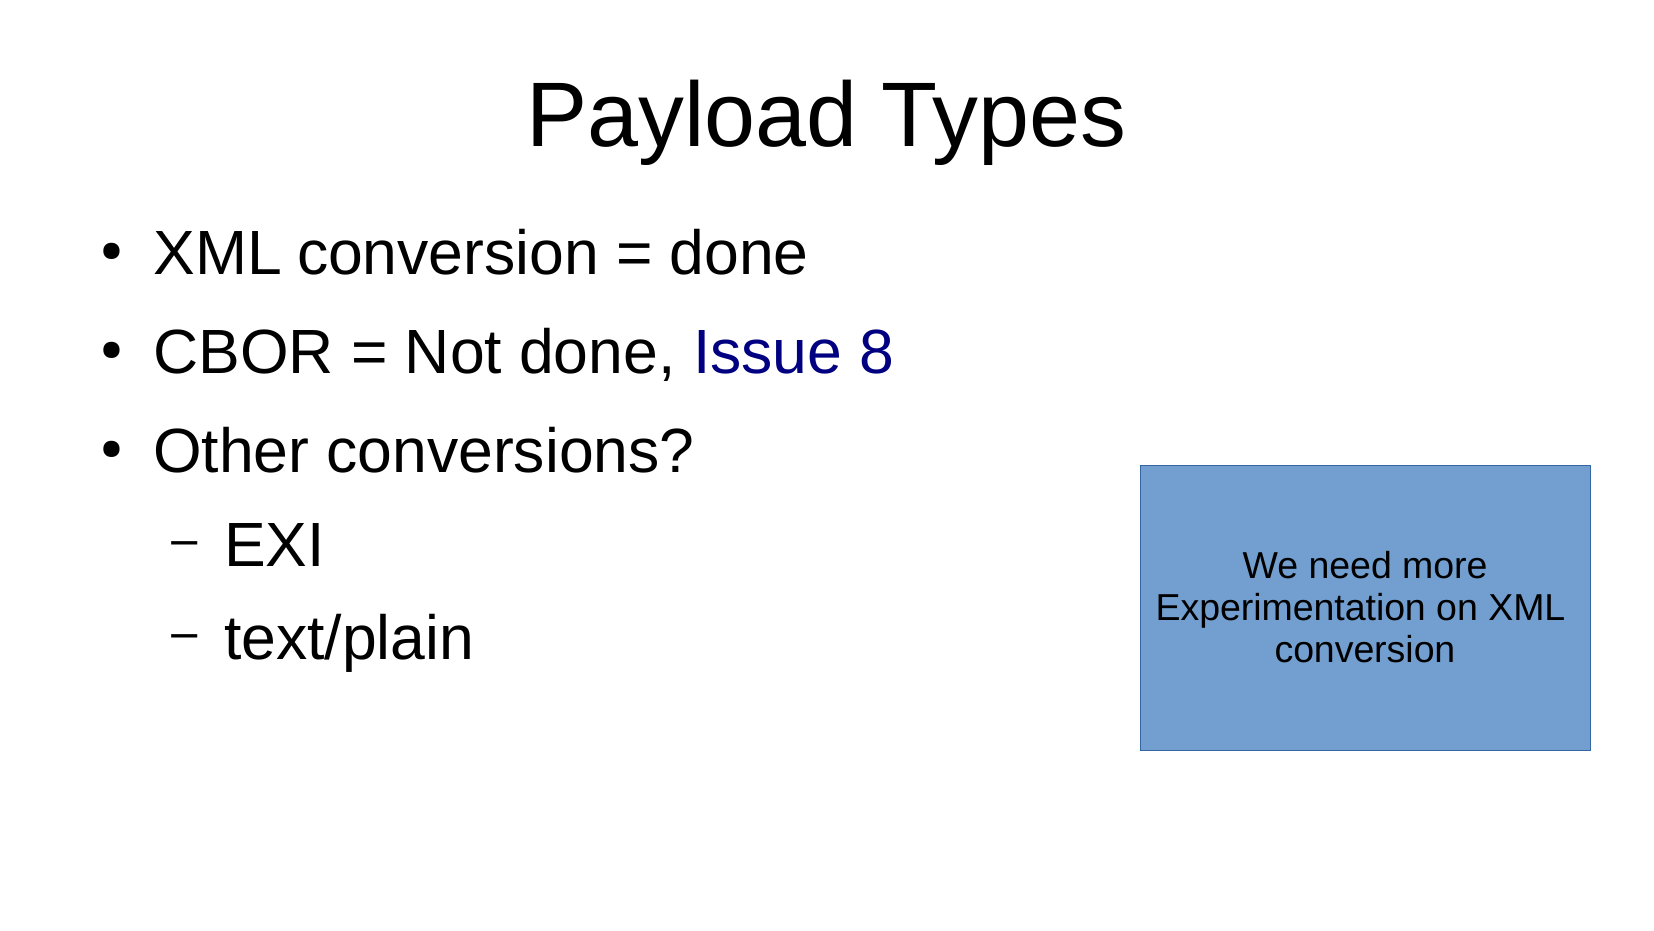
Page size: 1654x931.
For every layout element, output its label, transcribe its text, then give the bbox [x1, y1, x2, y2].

title Payload Types [82, 37, 1571, 193]
text_box We need more Experimentation on XML conversion [1140, 465, 1591, 751]
list XML conversion = done CBOR = Not done, Issue 8 Other conversions? EXI text/plain [82, 217, 1571, 758]
